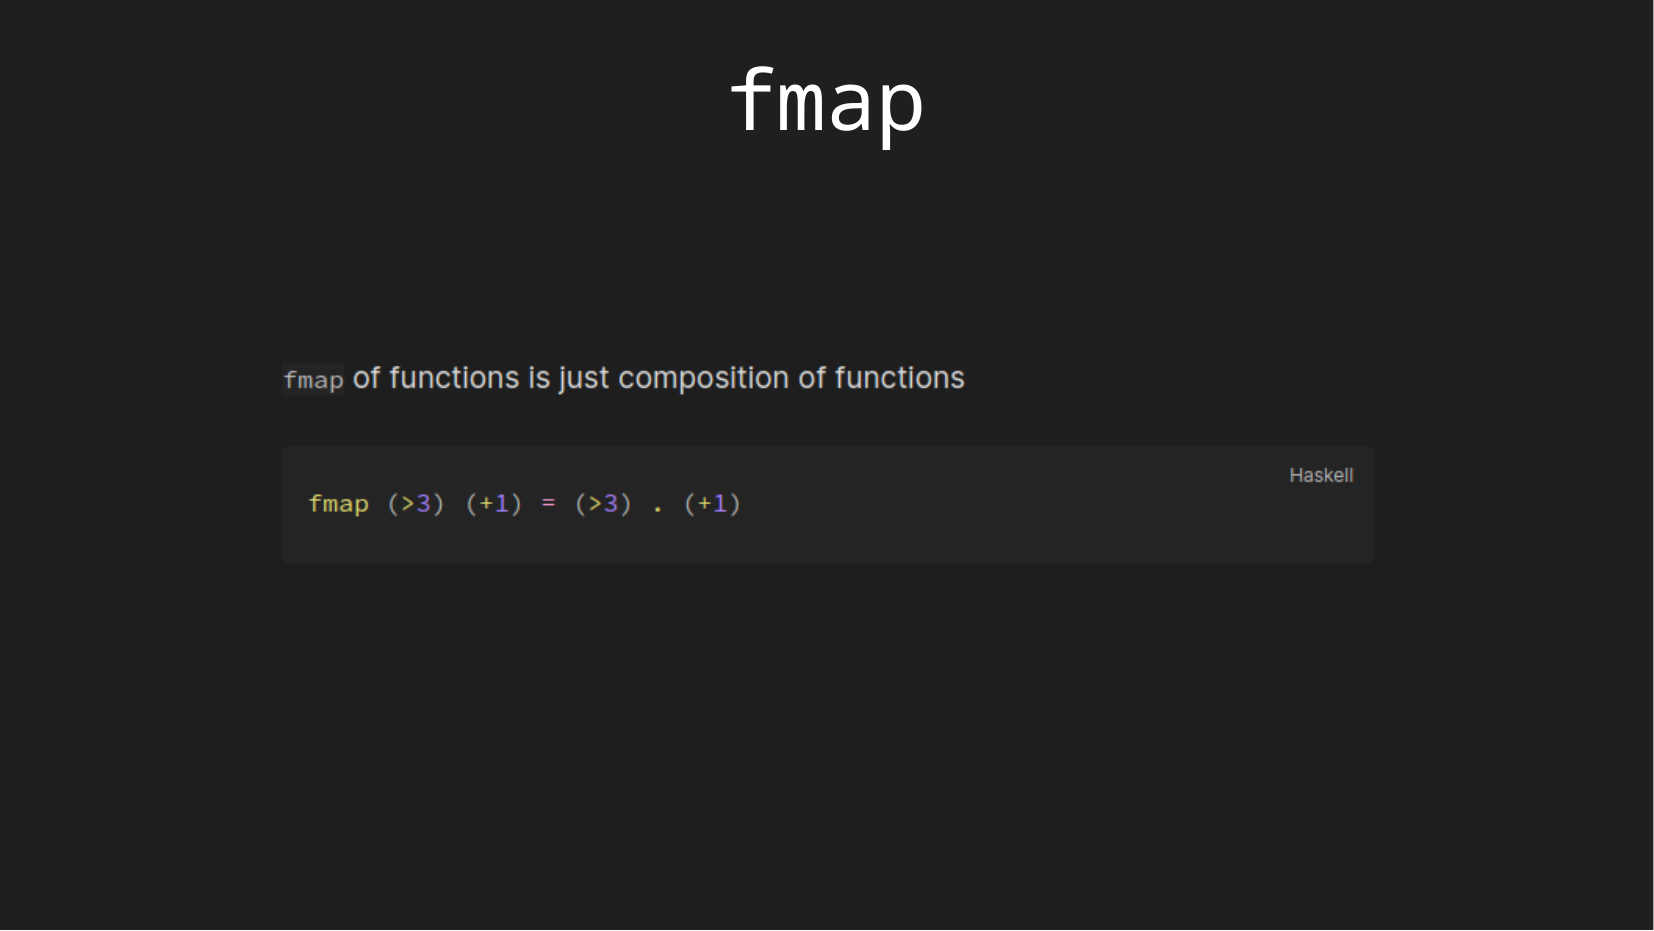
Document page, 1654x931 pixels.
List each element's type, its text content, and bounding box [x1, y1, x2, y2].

title fmap [82, 60, 1571, 137]
picture [257, 343, 1399, 587]
